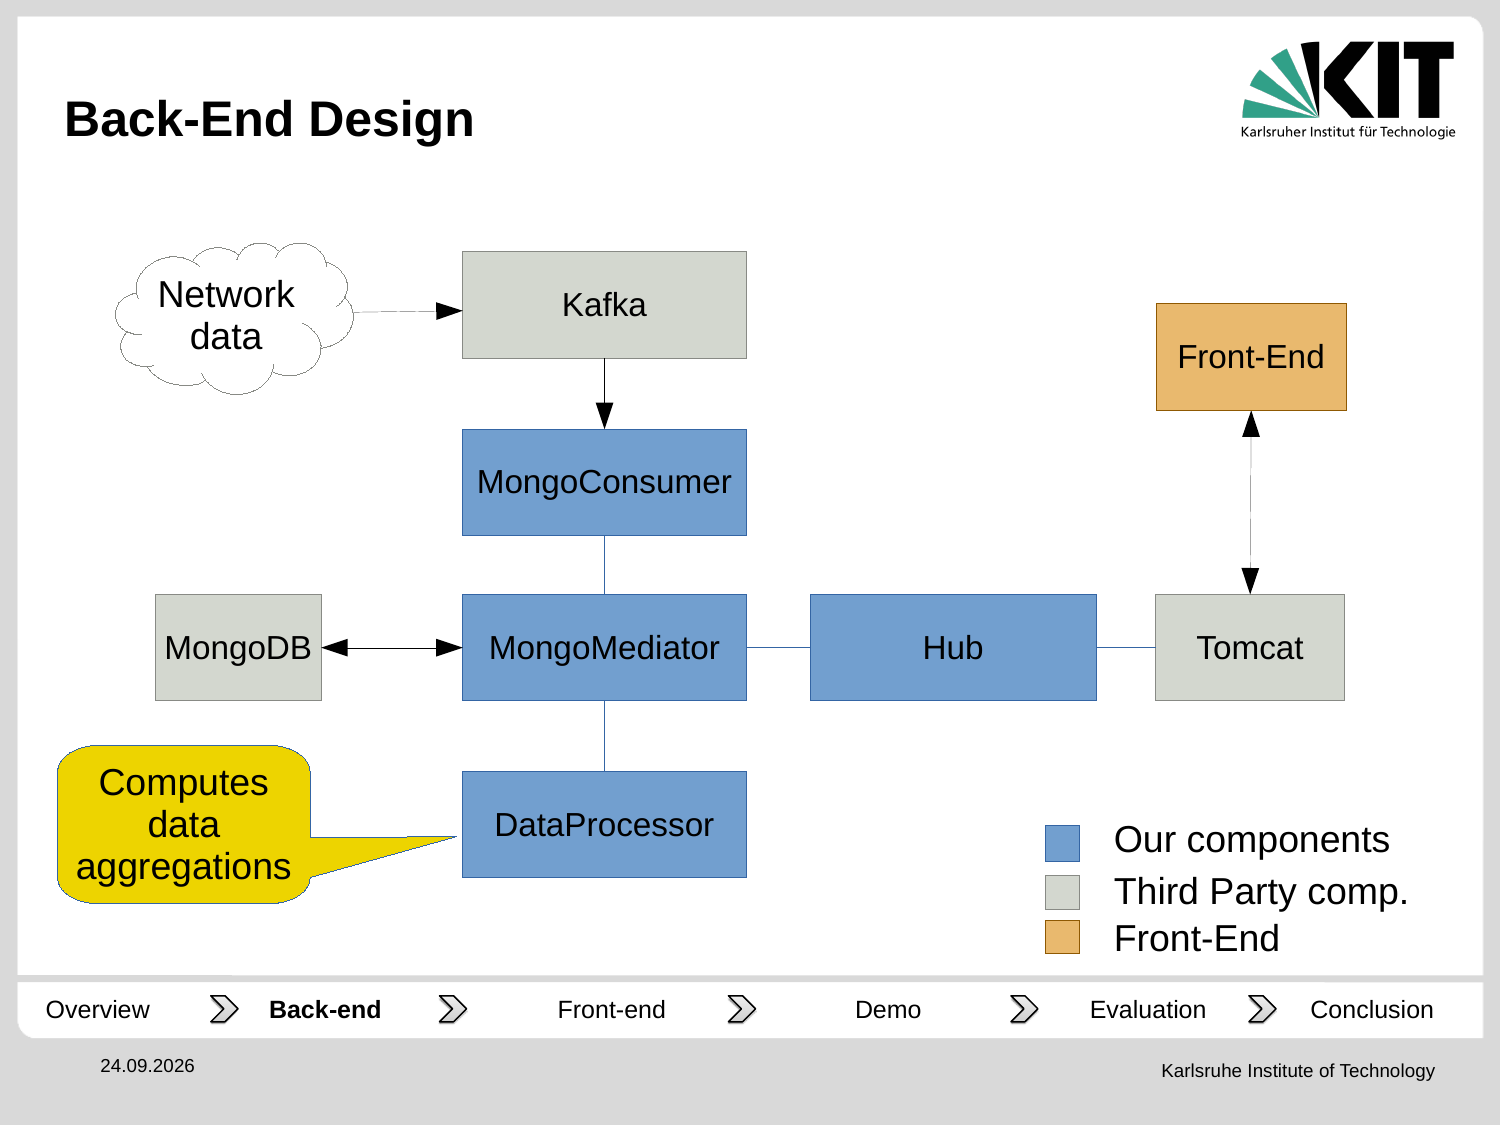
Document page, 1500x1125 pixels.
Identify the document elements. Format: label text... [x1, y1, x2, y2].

text_box Overview [30, 986, 194, 1031]
text_box Conclusion [1295, 986, 1500, 1031]
text_box Our components [1099, 810, 1406, 863]
text_box MongoDB [155, 594, 322, 701]
text_box [439, 995, 467, 1022]
text_box [1045, 825, 1080, 862]
text_box Third Party comp. [1099, 863, 1425, 920]
text_box Tomcat [1155, 594, 1345, 701]
title Back-End Design [64, 54, 1198, 147]
text_box Kafka [462, 251, 747, 359]
text_box DataProcessor [462, 771, 747, 878]
text_box Back-end [254, 986, 418, 1031]
text_box [1248, 995, 1277, 1022]
text_box MongoConsumer [462, 429, 747, 536]
text_box Computes data aggregations [57, 745, 457, 904]
text_box [1010, 995, 1038, 1022]
text_box MongoMediator [462, 594, 747, 701]
text_box [1045, 875, 1080, 910]
text_box [1045, 920, 1080, 954]
text_box [210, 995, 238, 1022]
text_box Front-End [1156, 303, 1347, 411]
text_box Front-end [542, 986, 682, 1031]
text_box Evaluation [1075, 986, 1222, 1031]
text_box 13.04.2019 [100, 1053, 272, 1113]
picture [0, 0, 1500, 1125]
text_box Network data [115, 243, 354, 395]
text_box Front-End [1099, 910, 1296, 967]
text_box Hub [810, 594, 1097, 701]
text_box [728, 995, 756, 1022]
text_box Demo [840, 986, 937, 1031]
